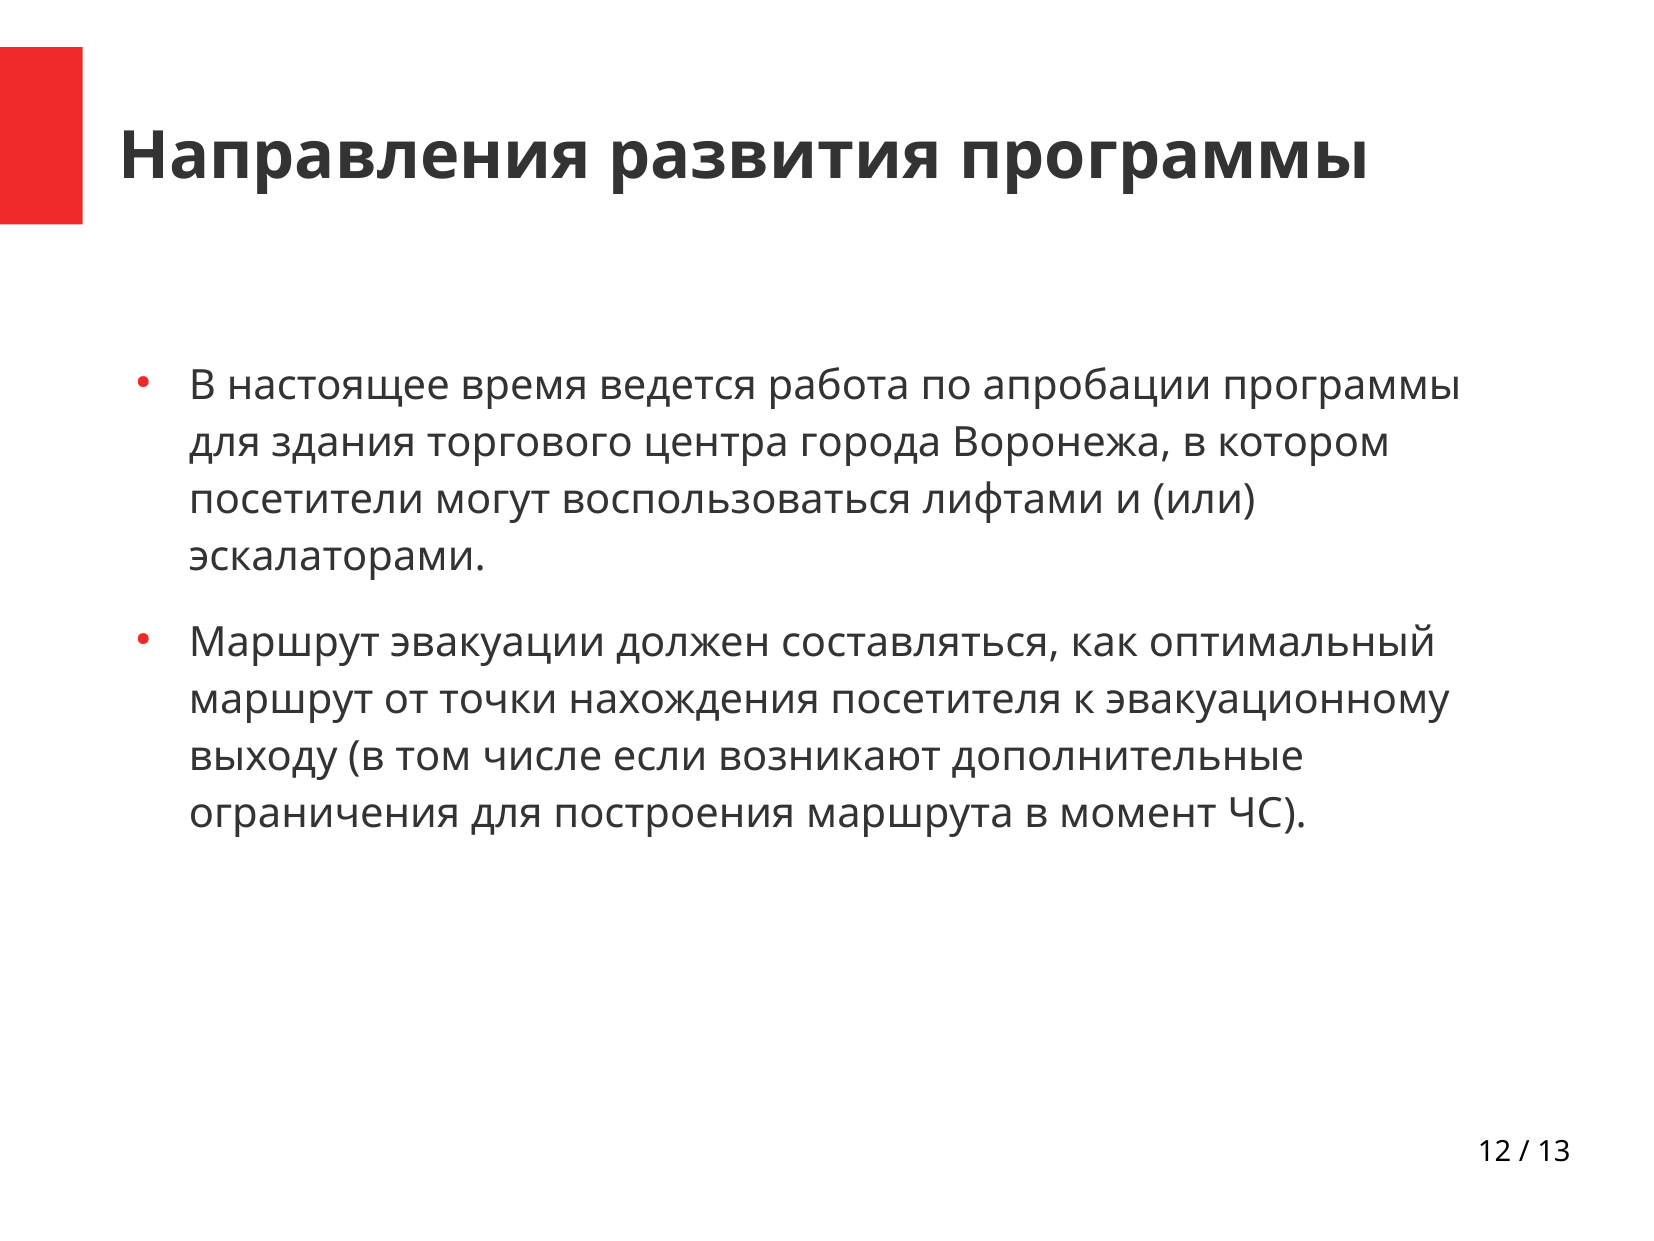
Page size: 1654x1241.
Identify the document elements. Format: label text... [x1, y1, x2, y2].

list В настоящее время ведется работа по апробации программы для здания торгового центра города Воронежа, в котором посетители могут воспользоваться лифтами и (или) эскалаторами. Маршрут эвакуации должен составляться, как оптимальный маршрут от точки нахождения посетителя к эвакуационному выходу (в том числе если возникают дополнительные ограничения для построения маршрута в момент ЧС). [118, 354, 1536, 1074]
title Направления развития программы [118, 49, 1571, 257]
